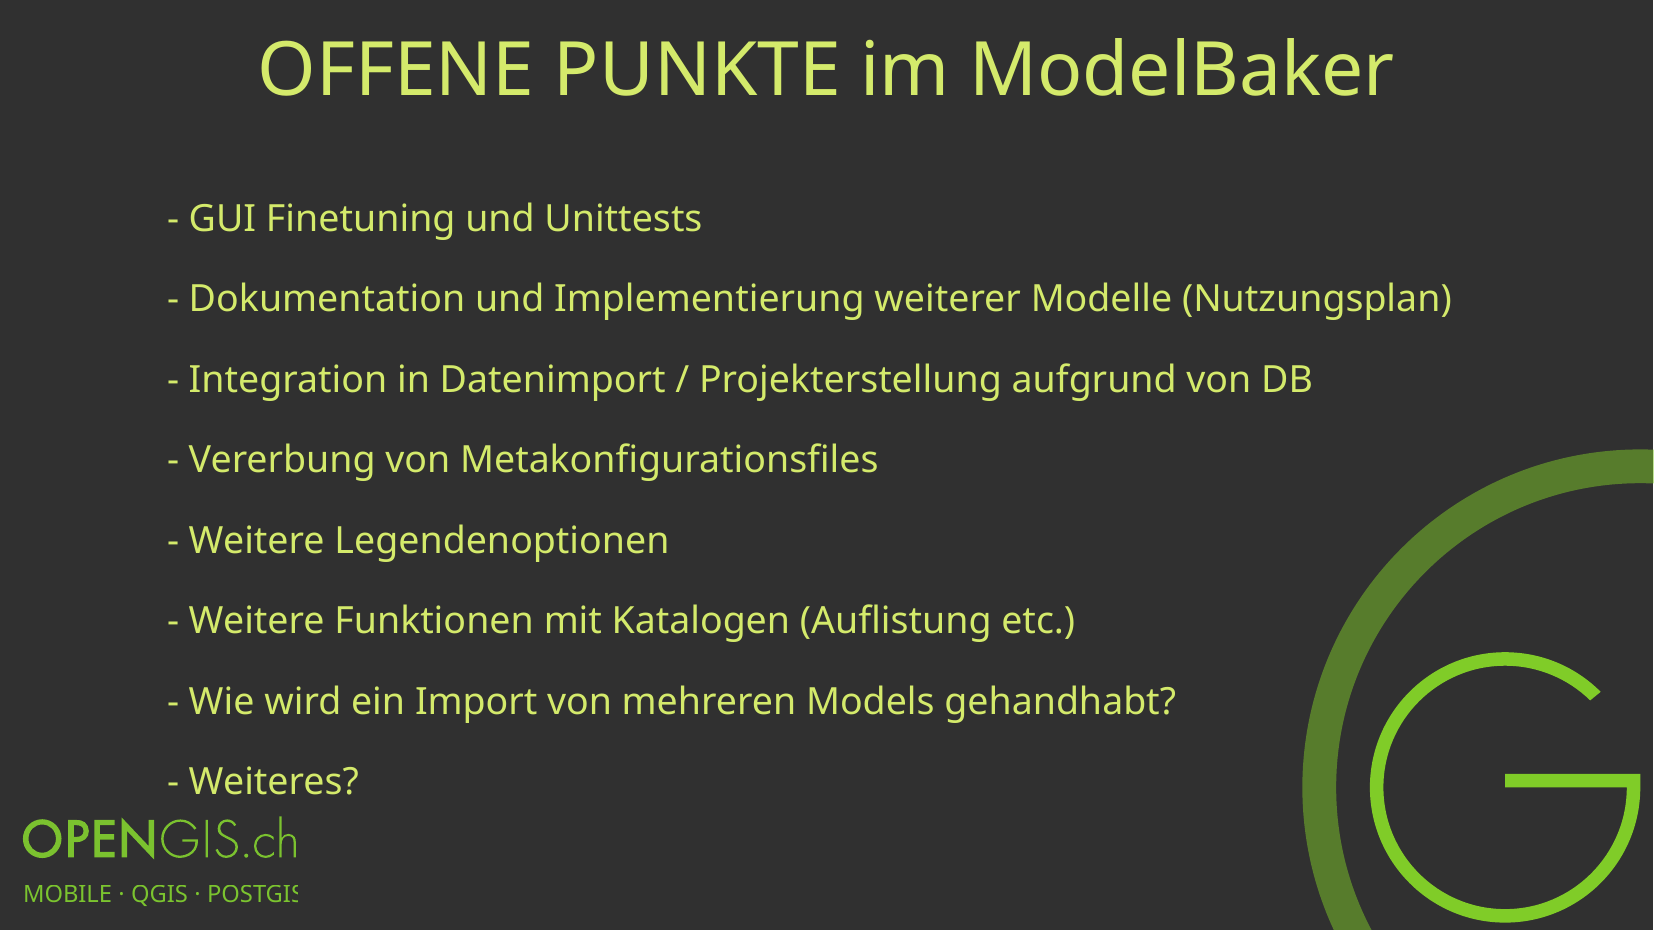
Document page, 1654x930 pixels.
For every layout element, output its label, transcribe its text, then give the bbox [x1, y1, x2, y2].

text_box - GUI Finetuning und Unittests - Dokumentation und Implementierung weiterer Modelle (Nutzungsplan) - Integration in Datenimport / Projekterstellung aufgrund von DB - Vererbung von Metakonfigurationsfiles - Weitere Legendenoptionen - Weitere Funktionen mit Katalogen (Auflistung etc.) - Wie wird ein Import von mehreren Models gehandhabt? - Weiteres? [0, 180, 1471, 826]
title OFFENE PUNKTE im ModelBaker [0, 0, 1653, 135]
